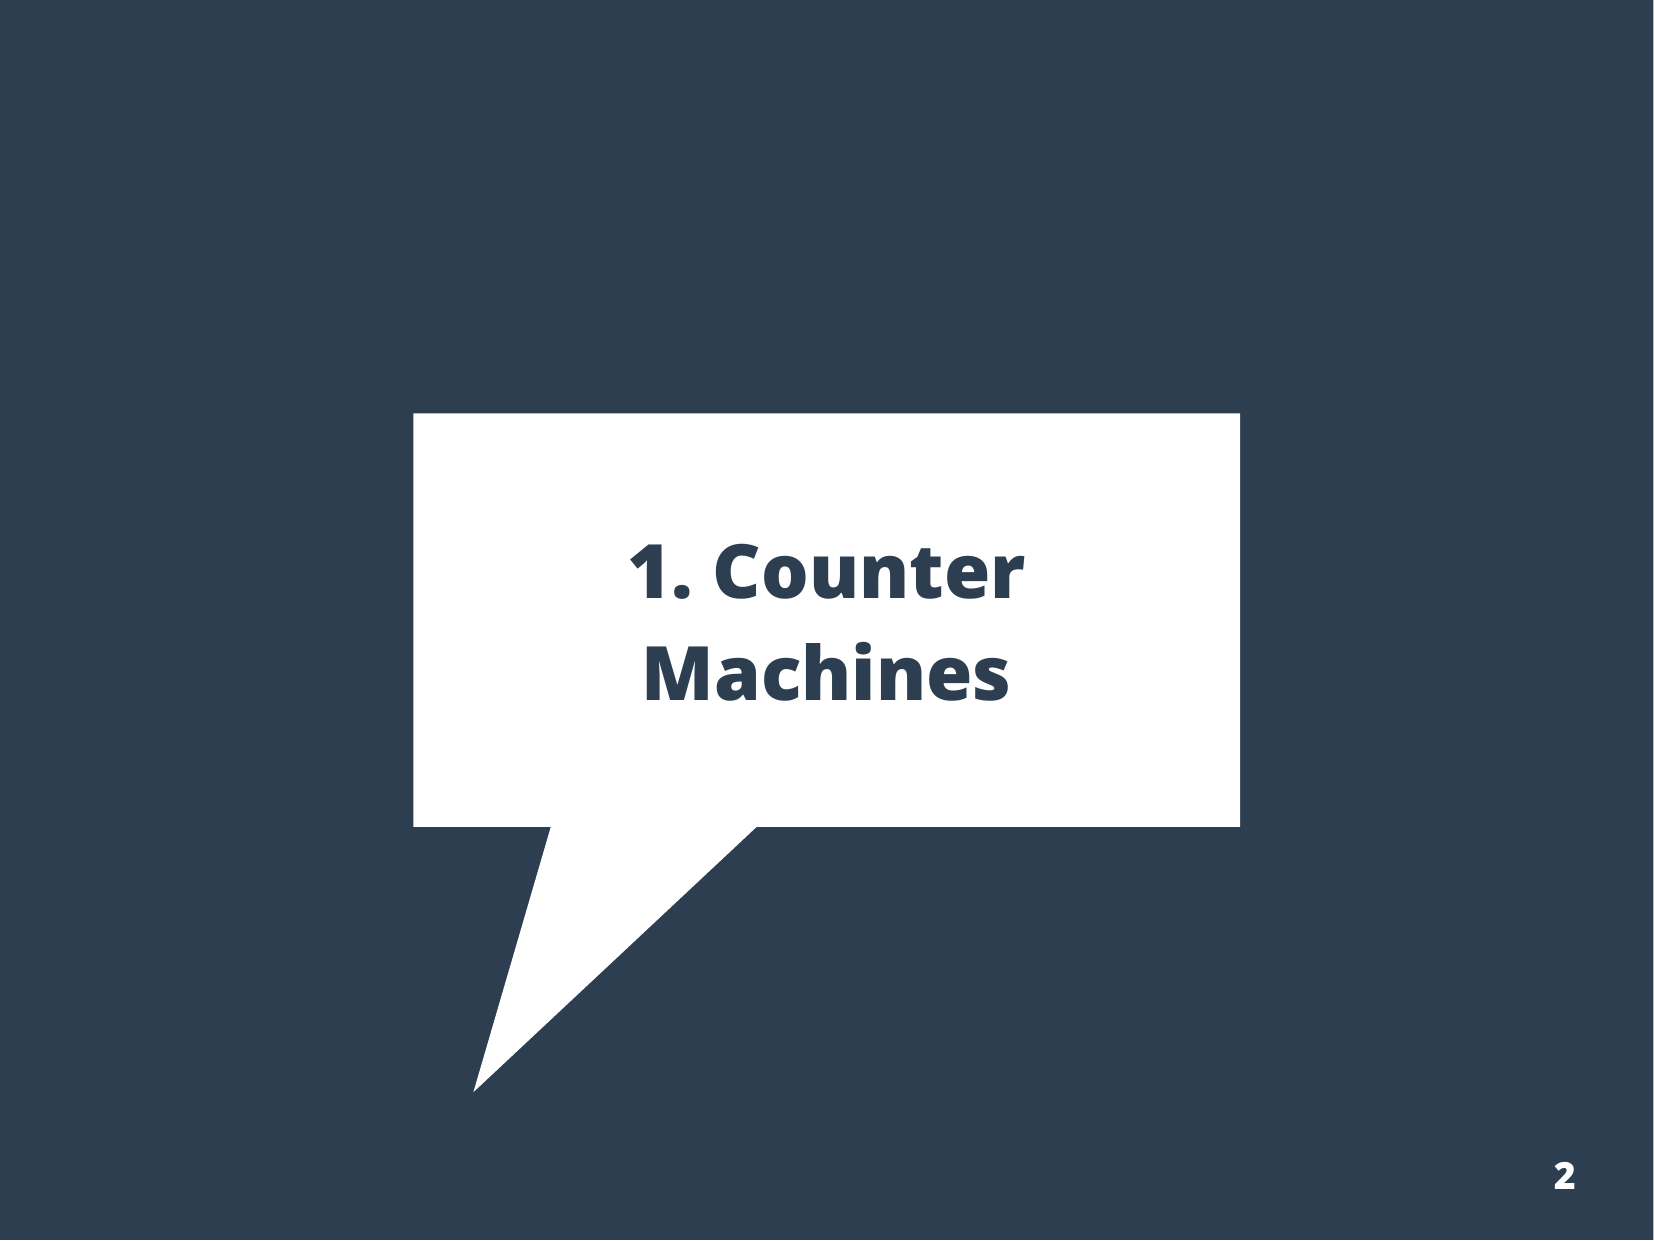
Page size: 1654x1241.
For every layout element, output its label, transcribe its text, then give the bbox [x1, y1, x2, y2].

title 1. Counter Machines [442, 442, 1211, 798]
